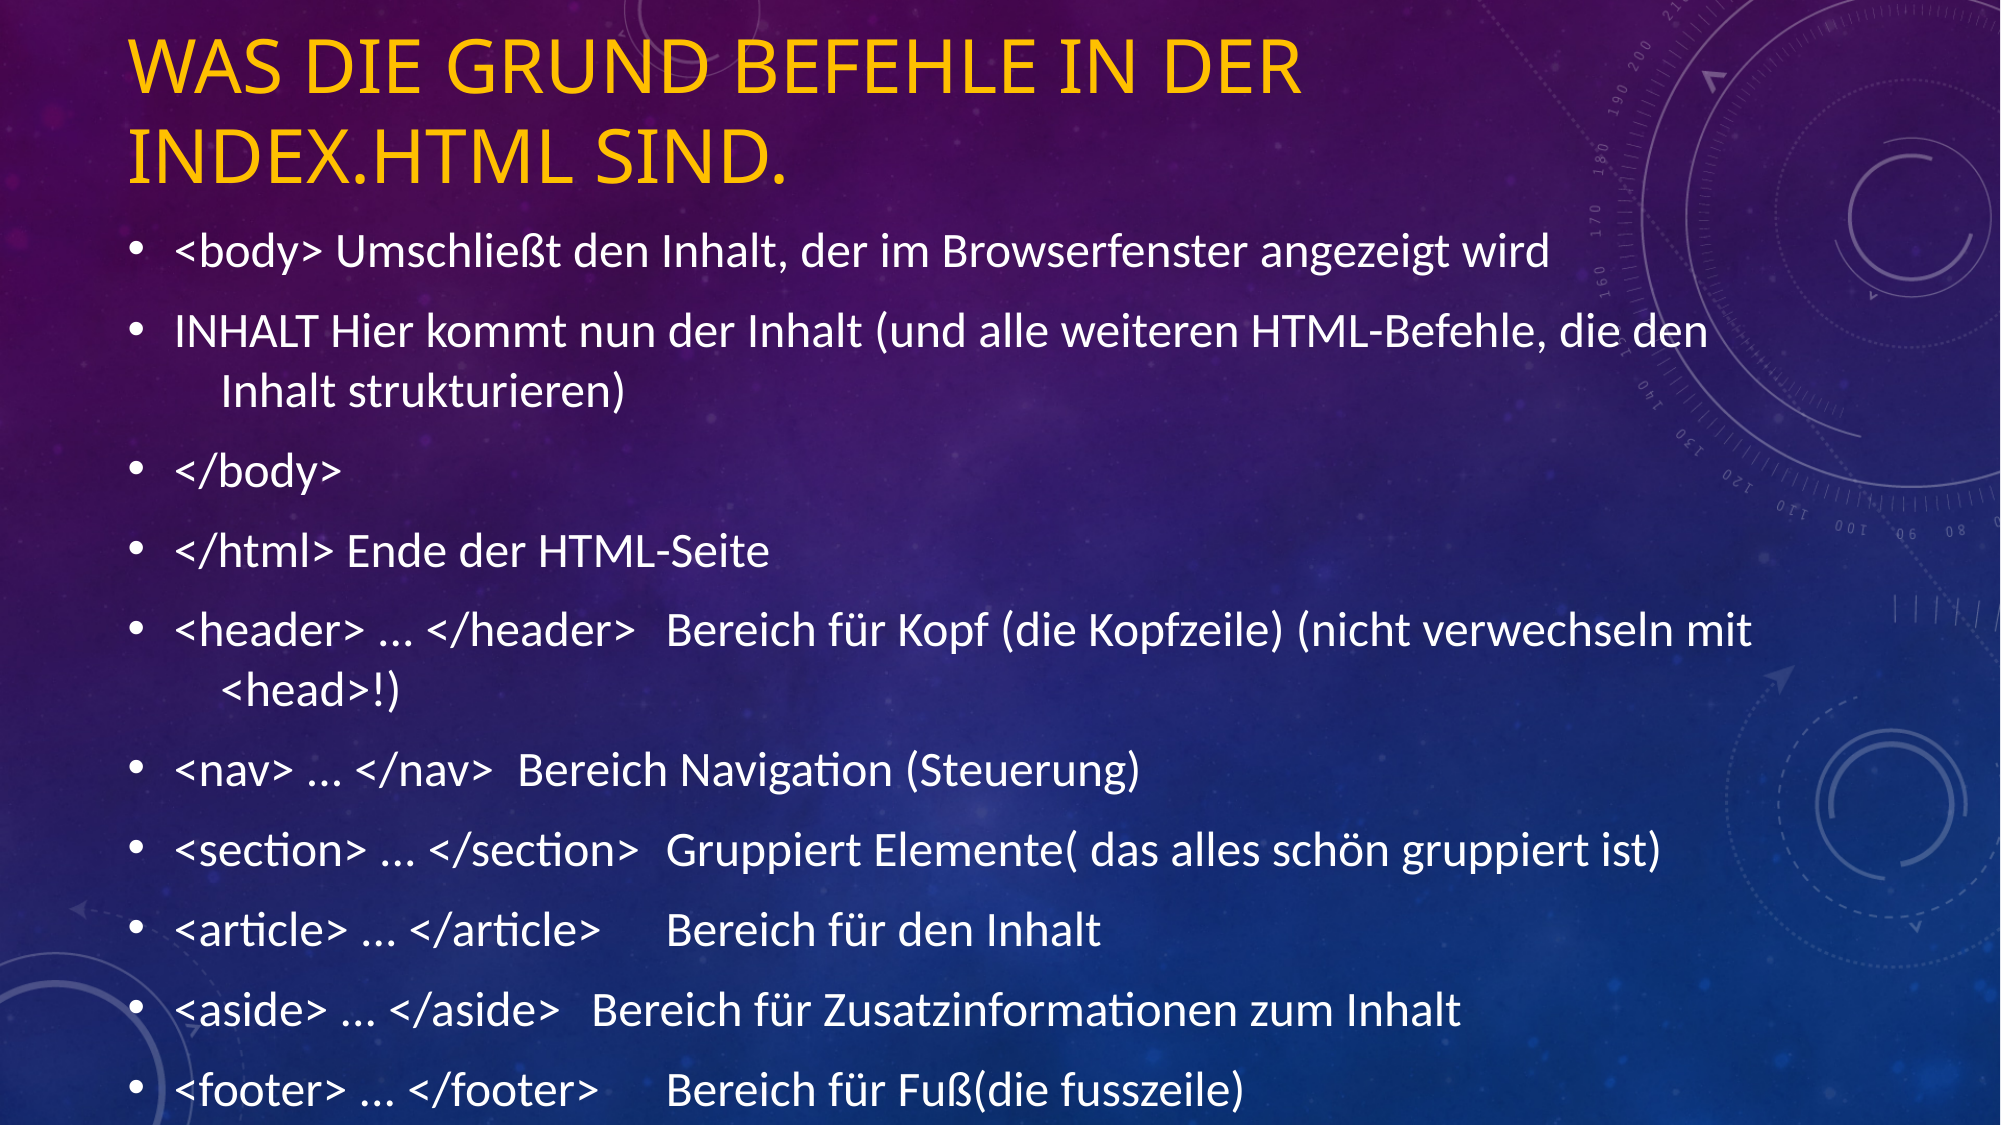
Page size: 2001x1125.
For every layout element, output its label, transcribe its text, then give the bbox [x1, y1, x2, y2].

list <body> Umschließt den Inhalt, der im Browserfenster angezeigt wird INHALT Hier kommt nun der Inhalt (und alle weiteren HTML-Befehle, die den Inhalt strukturieren) </body> </html> Ende der HTML-Seite <header> ... </header> Bereich für Kopf (die Kopfzeile) (nicht verwechseln mit <head>!) <nav> ... </nav> Bereich Navigation (Steuerung) <section> ... </section> Gruppiert Elemente( das alles schön gruppiert ist) <article> ... </article> Bereich für den Inhalt <aside> ... </aside> Bereich für Zusatzinformationen zum Inhalt <footer> ... </footer> Bereich für Fuß(die fusszeile) [112, 209, 1775, 1125]
title Was die Grund befehle in der index.html sind. [112, 0, 1775, 209]
